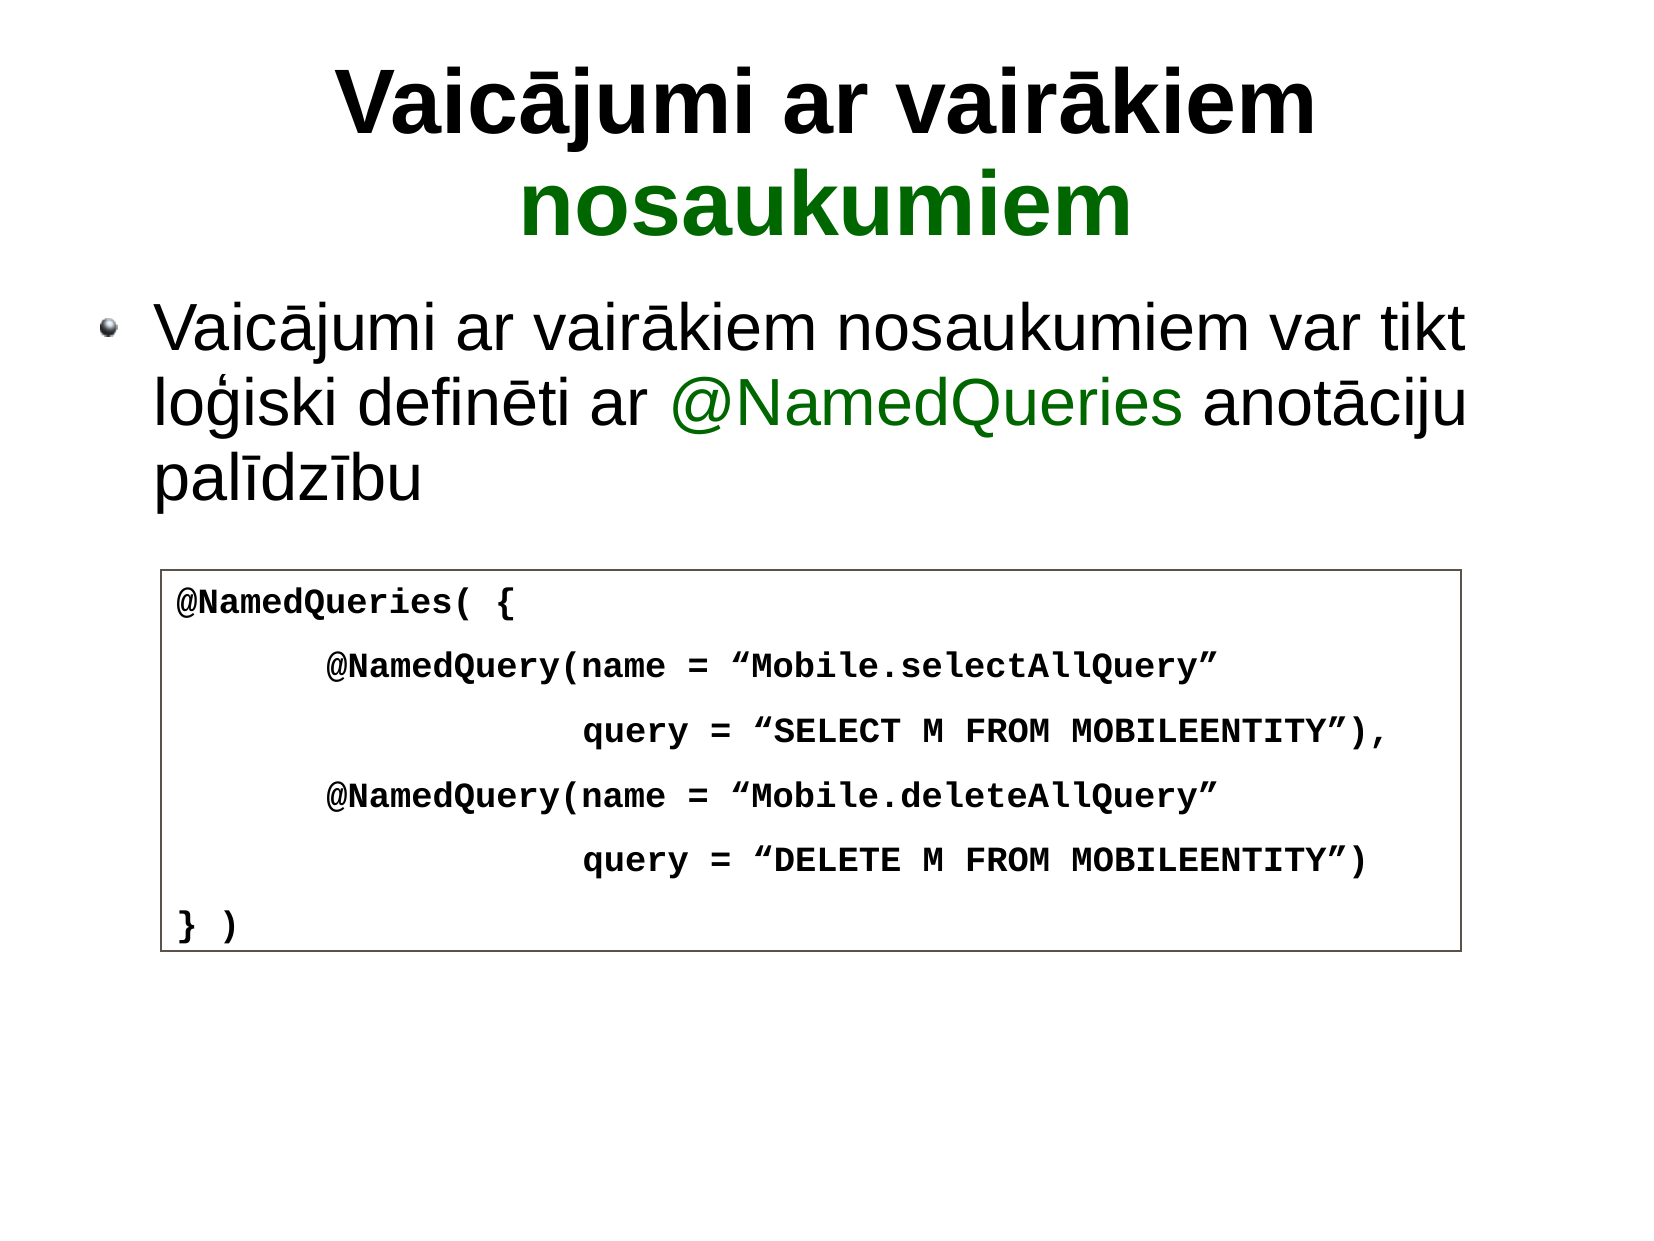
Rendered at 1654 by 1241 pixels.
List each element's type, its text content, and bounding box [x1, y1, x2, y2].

list Vaicājumi ar vairākiem nosaukumiem var tikt loģiski definēti ar @NamedQueries anotāciju palīdzību [82, 290, 1538, 1010]
text_box @NamedQueries( { @NamedQuery(name = “Mobile.selectAllQuery” query = “SELECT M FROM MOBILEENTITY”), @NamedQuery(name = “Mobile.deleteAllQuery” query = “DELETE M FROM MOBILEENTITY”) } ) [161, 570, 1462, 952]
title Vaicājumi ar vairākiem nosaukumiem [82, 49, 1571, 257]
